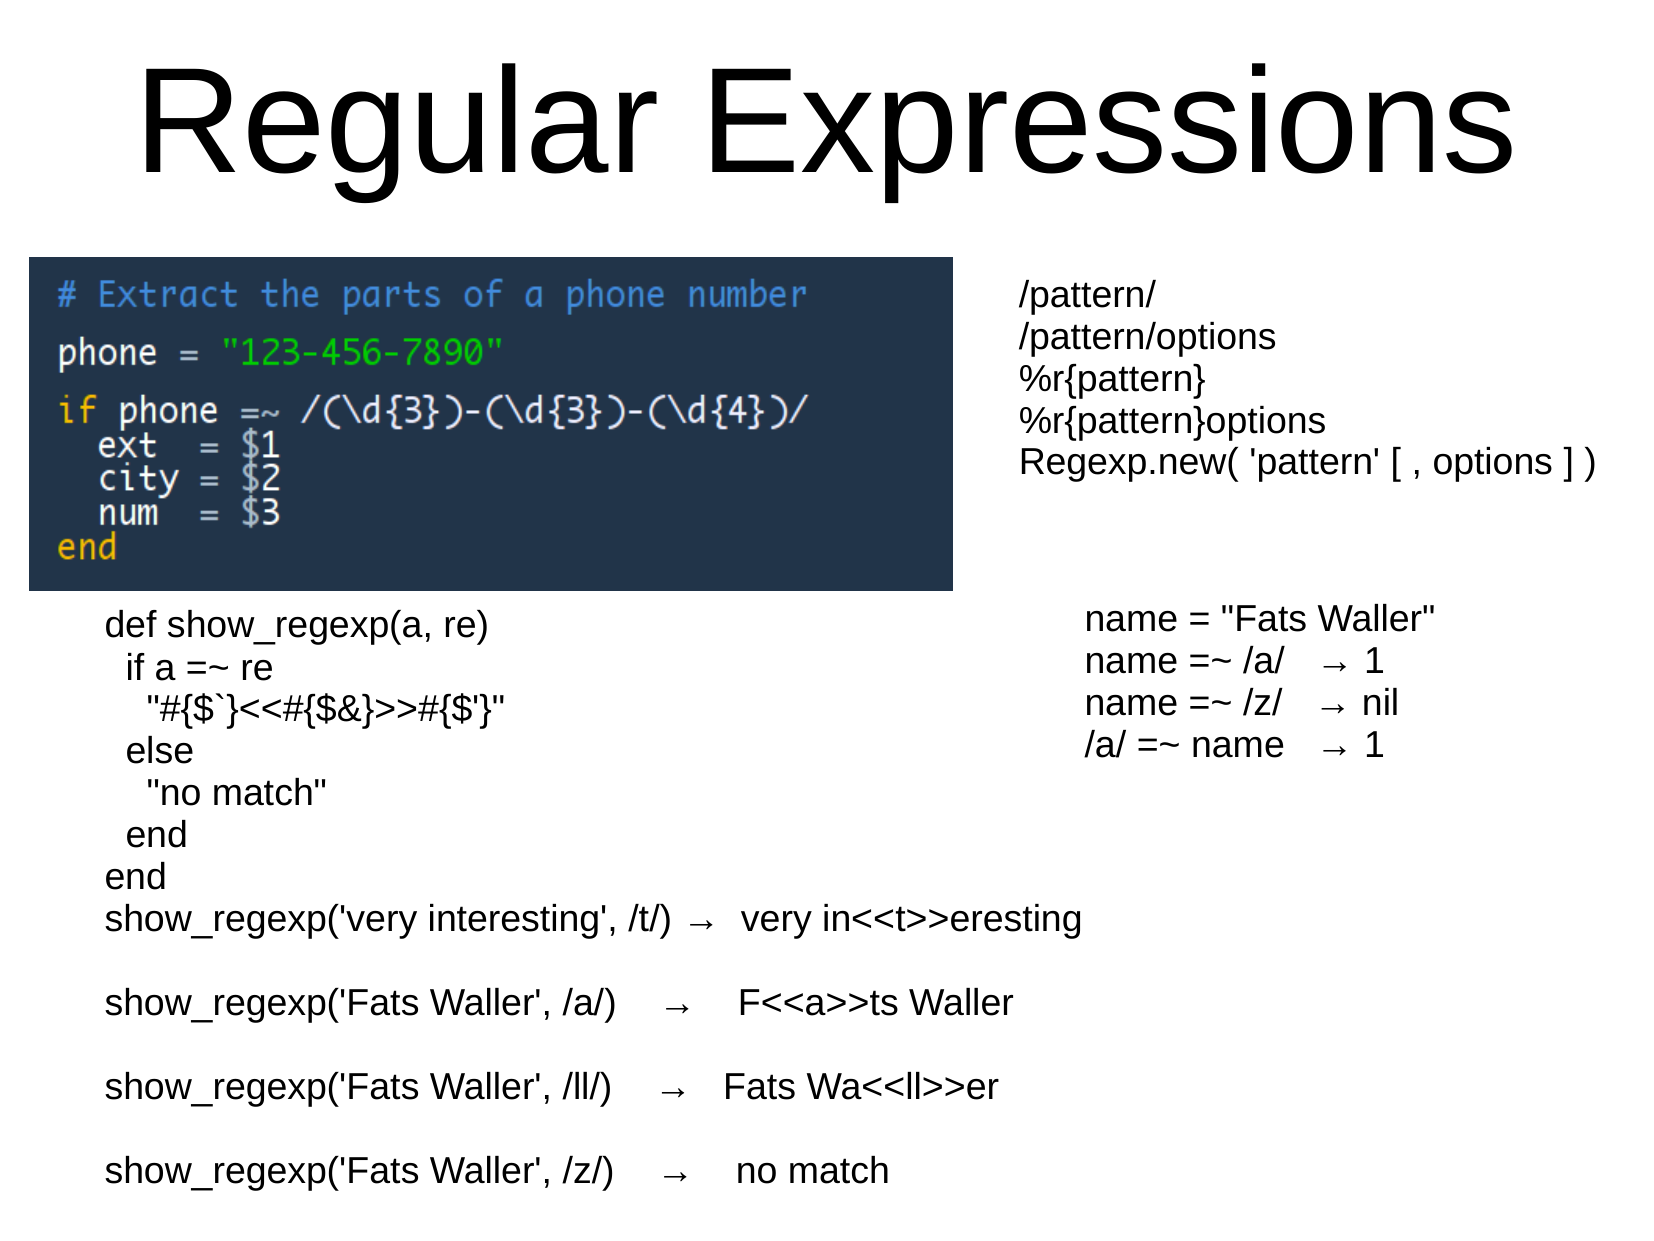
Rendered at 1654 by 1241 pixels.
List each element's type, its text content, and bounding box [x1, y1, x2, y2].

text_box /pattern/ /pattern/options %r{pattern} %r{pattern}options Regexp.new( 'pattern' [ , options ] ) [1003, 265, 1613, 491]
text_box Regular Expressions [119, 29, 1534, 212]
text_box name = "Fats Waller" name =~ /a/ → 1 name =~ /z/ → nil /a/ =~ name → 1 [1069, 590, 1451, 776]
picture [29, 257, 953, 591]
text_box def show_regexp(a, re) if a =~ re "#{$`}<<#{$&}>>#{$'}" else "no match" end end show_regexp('very interesting', /t/) → very in<<t>>eresting show_regexp('Fats Waller', /a/) → F<<a>>ts Waller show_regexp('Fats Waller', /ll/) → Fats Wa<<ll>>er show_regexp('Fats Waller', /z/) → no match [89, 596, 1153, 1241]
